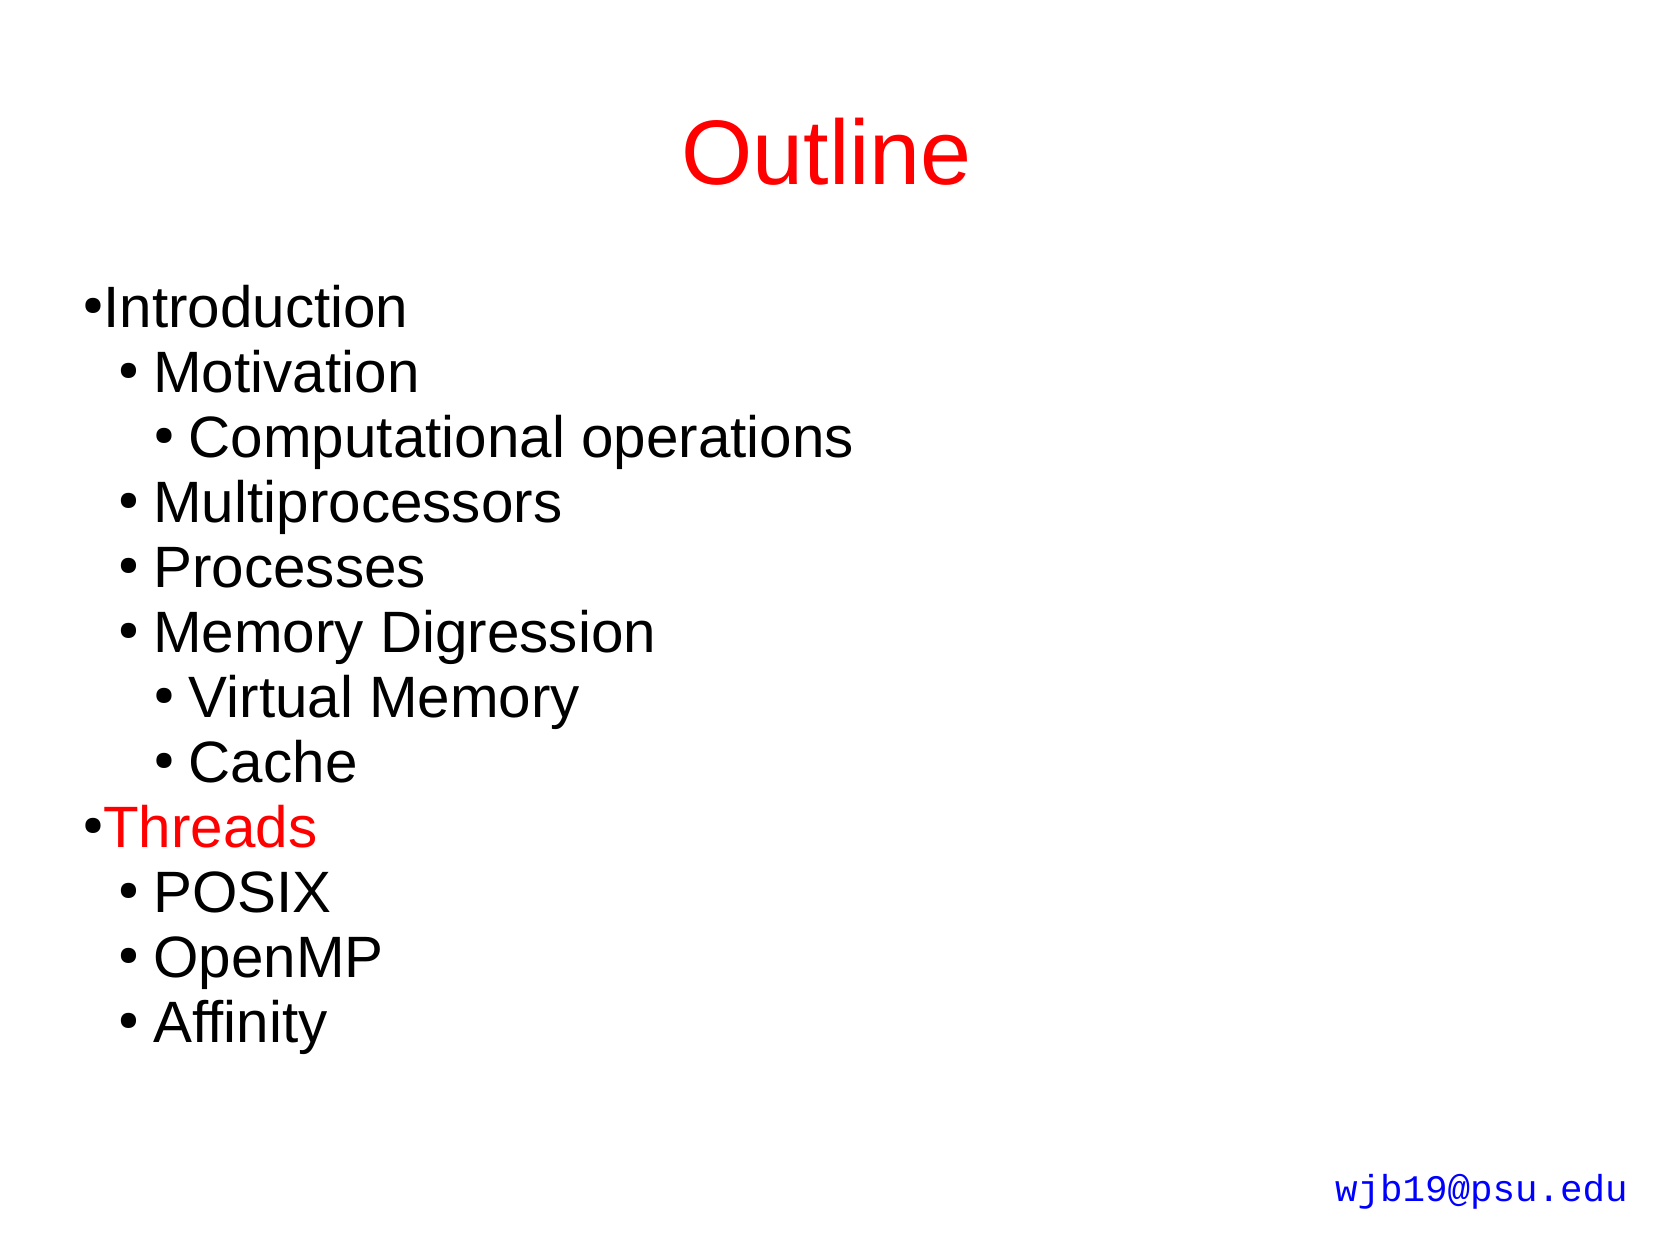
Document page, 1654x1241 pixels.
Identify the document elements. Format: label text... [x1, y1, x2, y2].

text_box wjb19@psu.edu [1320, 1162, 1643, 1220]
title Outline [82, 49, 1571, 257]
subtitle Introduction Motivation Computational operations Multiprocessors Processes Memory Digression Virtual Memory Cache Threads POSIX OpenMP Affinity [82, 274, 1571, 1195]
